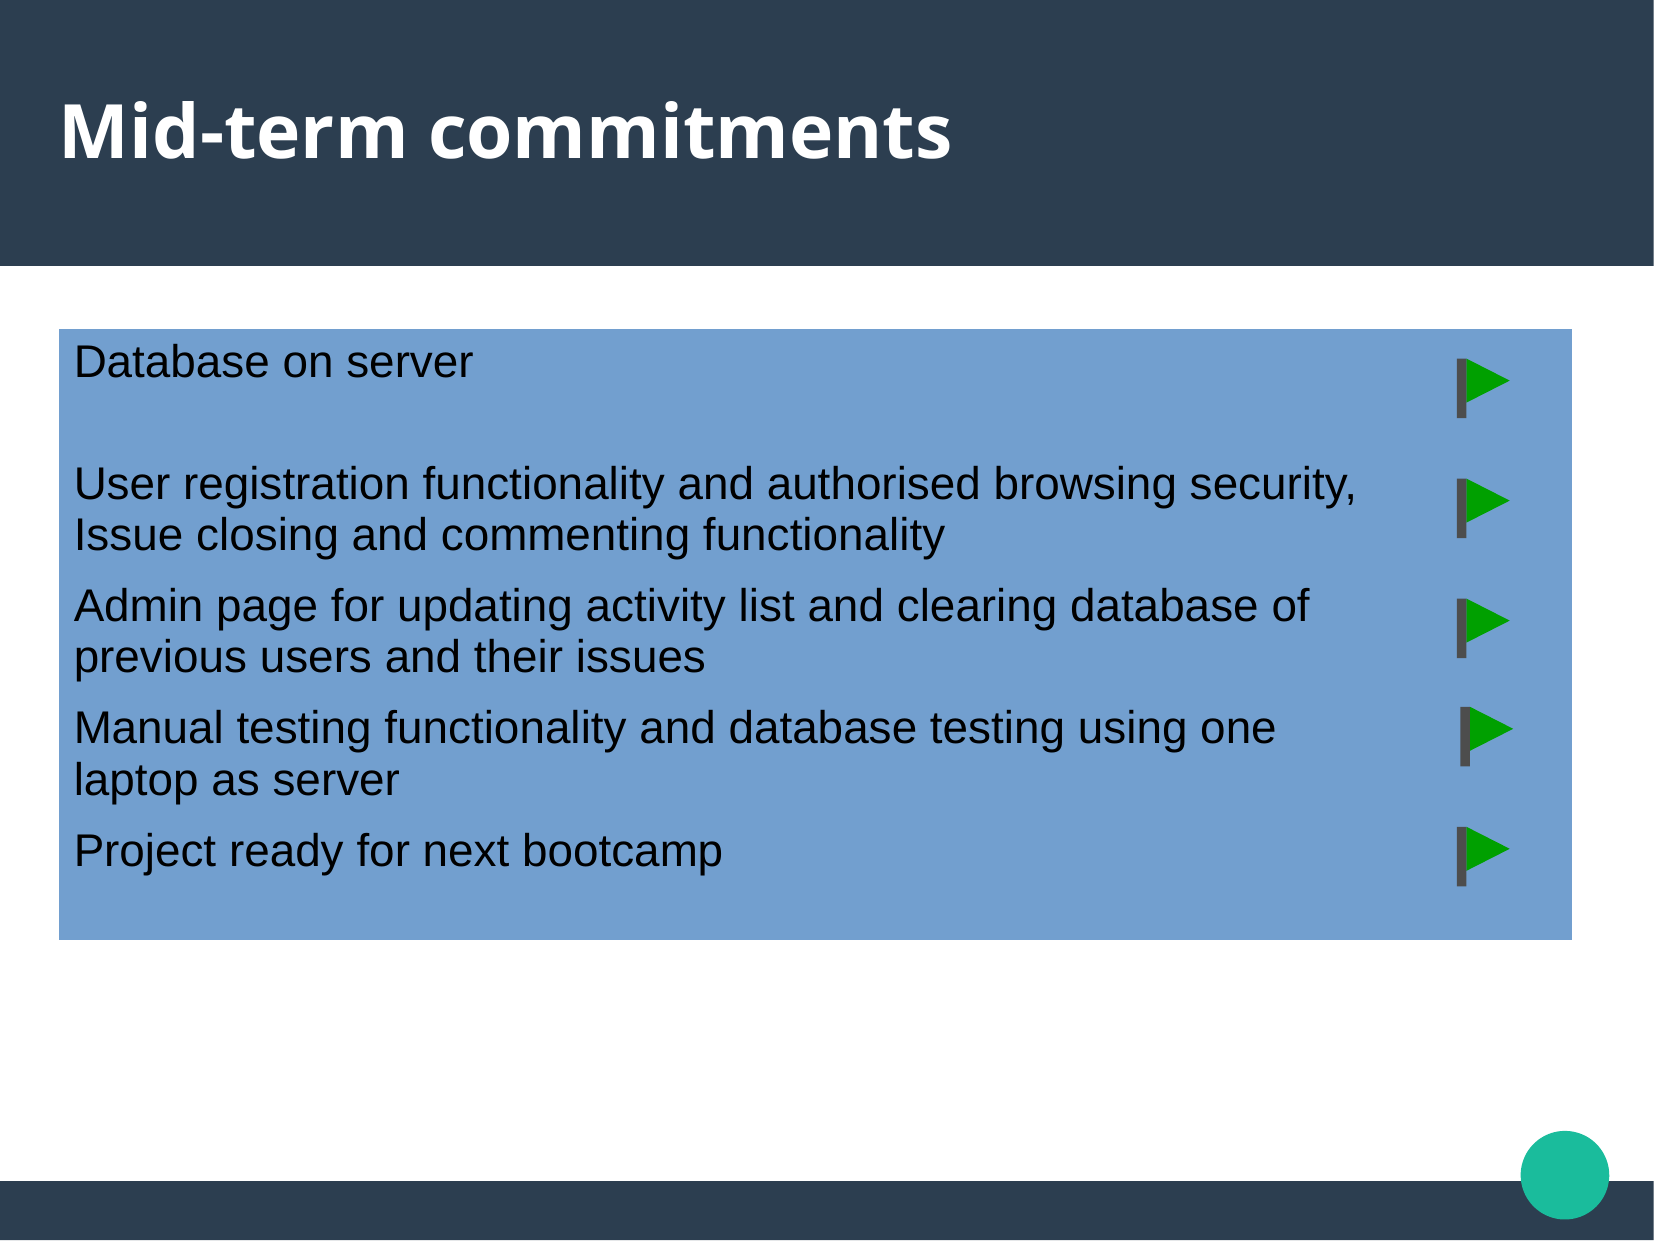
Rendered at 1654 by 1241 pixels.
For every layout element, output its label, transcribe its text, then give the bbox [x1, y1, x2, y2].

title Mid-term commitments [59, 49, 1595, 207]
table_cell User registration functionality and authorised browsing security, Issue closing and commenting functionality [59, 450, 1398, 573]
picture [1458, 705, 1516, 769]
table_cell Manual testing functionality and database testing using one laptop as server [59, 695, 1398, 817]
table_cell [1398, 817, 1572, 940]
picture [1455, 825, 1512, 889]
picture [1455, 476, 1512, 541]
picture [1455, 596, 1512, 661]
picture [1455, 356, 1512, 421]
table_header [1398, 329, 1572, 450]
table_header Database on server [59, 329, 1398, 450]
table_cell Project ready for next bootcamp [59, 817, 1398, 940]
table_cell [1398, 450, 1572, 573]
table_cell [1398, 573, 1572, 695]
table_cell Admin page for updating activity list and clearing database of previous users and their issues [59, 573, 1398, 695]
table_cell [1398, 695, 1572, 817]
